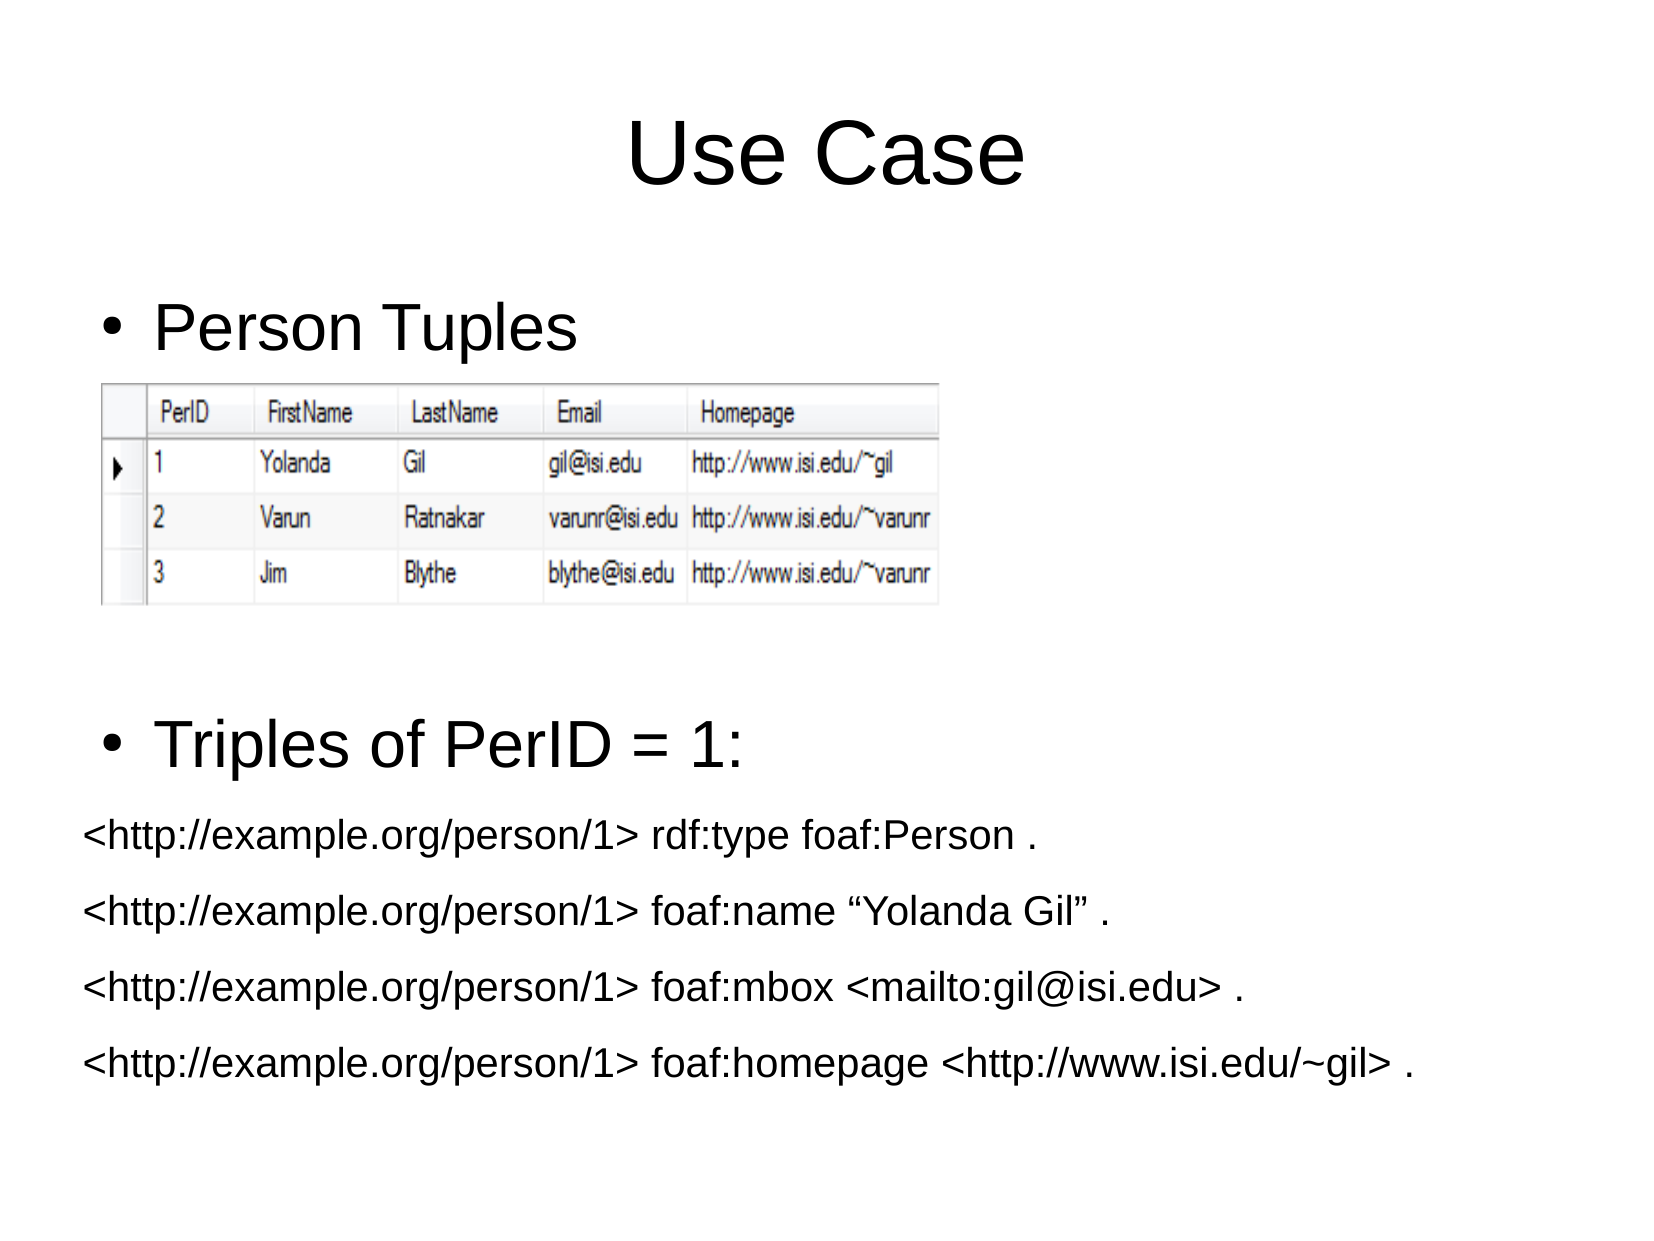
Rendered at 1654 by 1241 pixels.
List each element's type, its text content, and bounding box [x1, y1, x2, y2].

picture [101, 383, 945, 621]
list Person Tuples Triples of PerID = 1: <http://example.org/person/1> rdf:type foaf:Person . <http://example.org/person/1> foaf:name “Yolanda Gil” . <http://example.org/person/1> foaf:mbox <mailto:gil@isi.edu> . <http://example.org/person/1> foaf:homepage <http://www.isi.edu/~gil> . [82, 290, 1571, 1094]
title Use Case [82, 56, 1571, 250]
